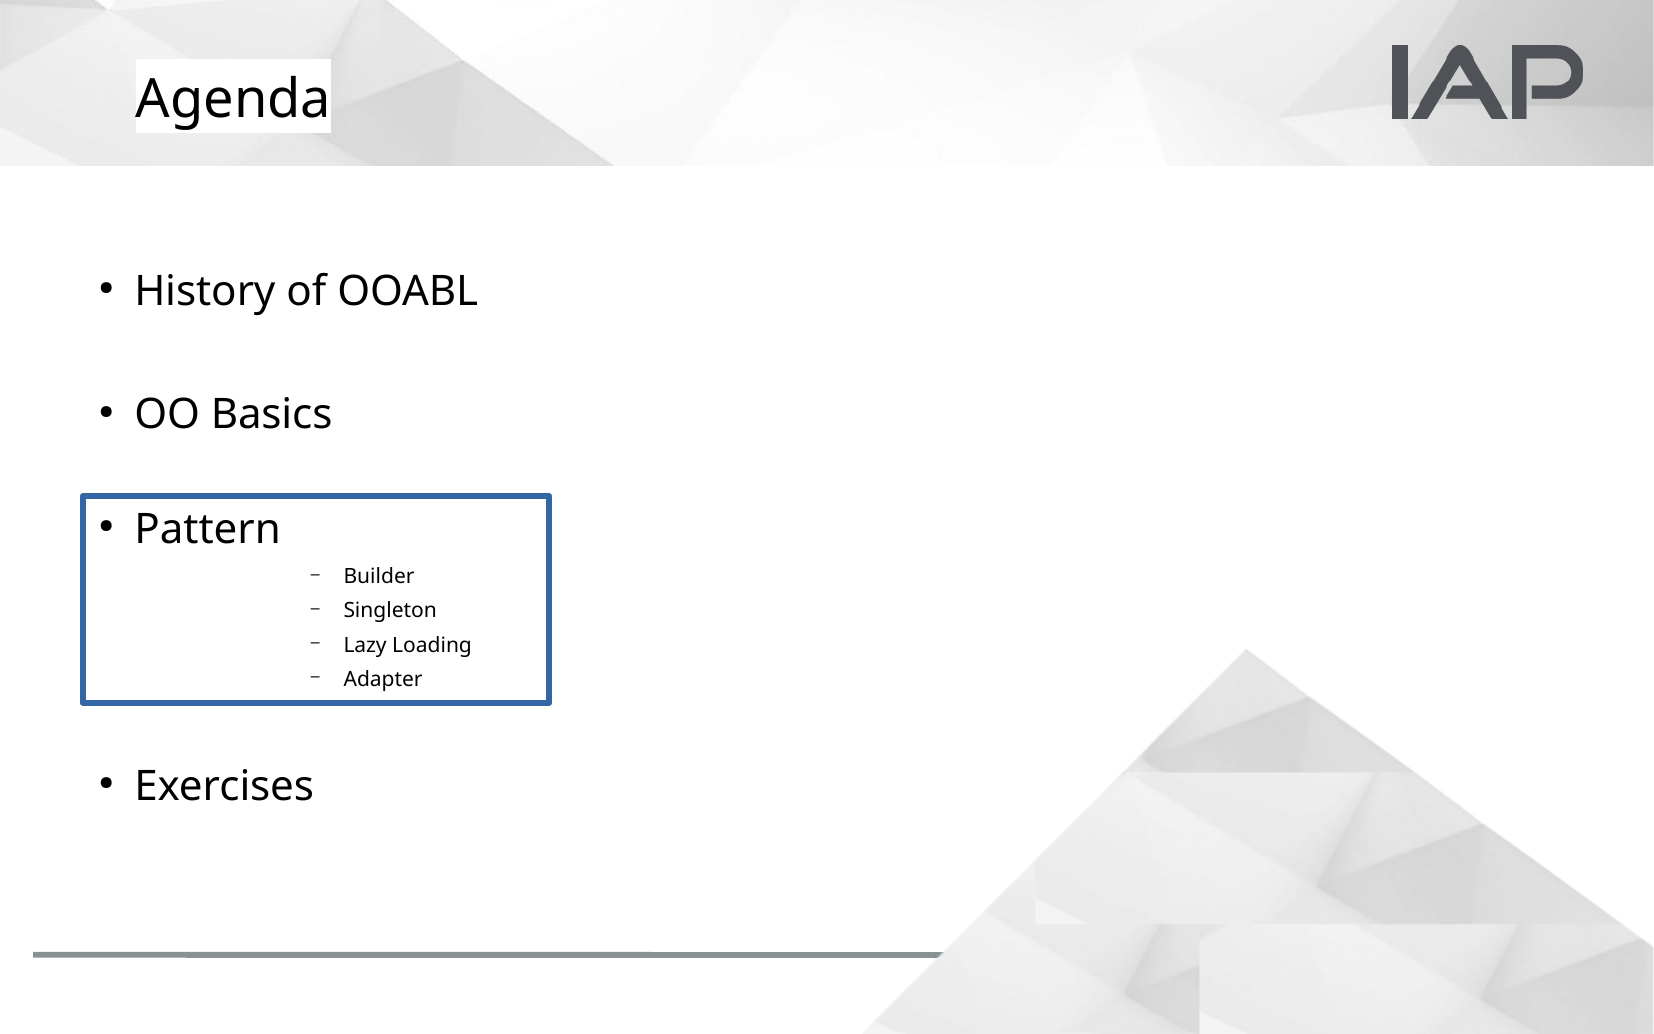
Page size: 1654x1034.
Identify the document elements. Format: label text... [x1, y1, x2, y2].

title Agenda [135, 41, 1264, 152]
list History of OOABL OO Basics Pattern Builder Singleton Lazy Loading Adapter Exercises [82, 706, 862, 815]
list History of OOABL OO Basics Pattern Builder Singleton Lazy Loading Adapter Exercises [82, 200, 1571, 649]
list [95, 460, 1371, 792]
picture [862, 649, 1654, 1034]
list [95, 499, 546, 700]
list History of OOABL OO Basics Pattern Builder Singleton Lazy Loading Adapter Exercises [86, 499, 95, 700]
picture [0, 0, 1654, 166]
